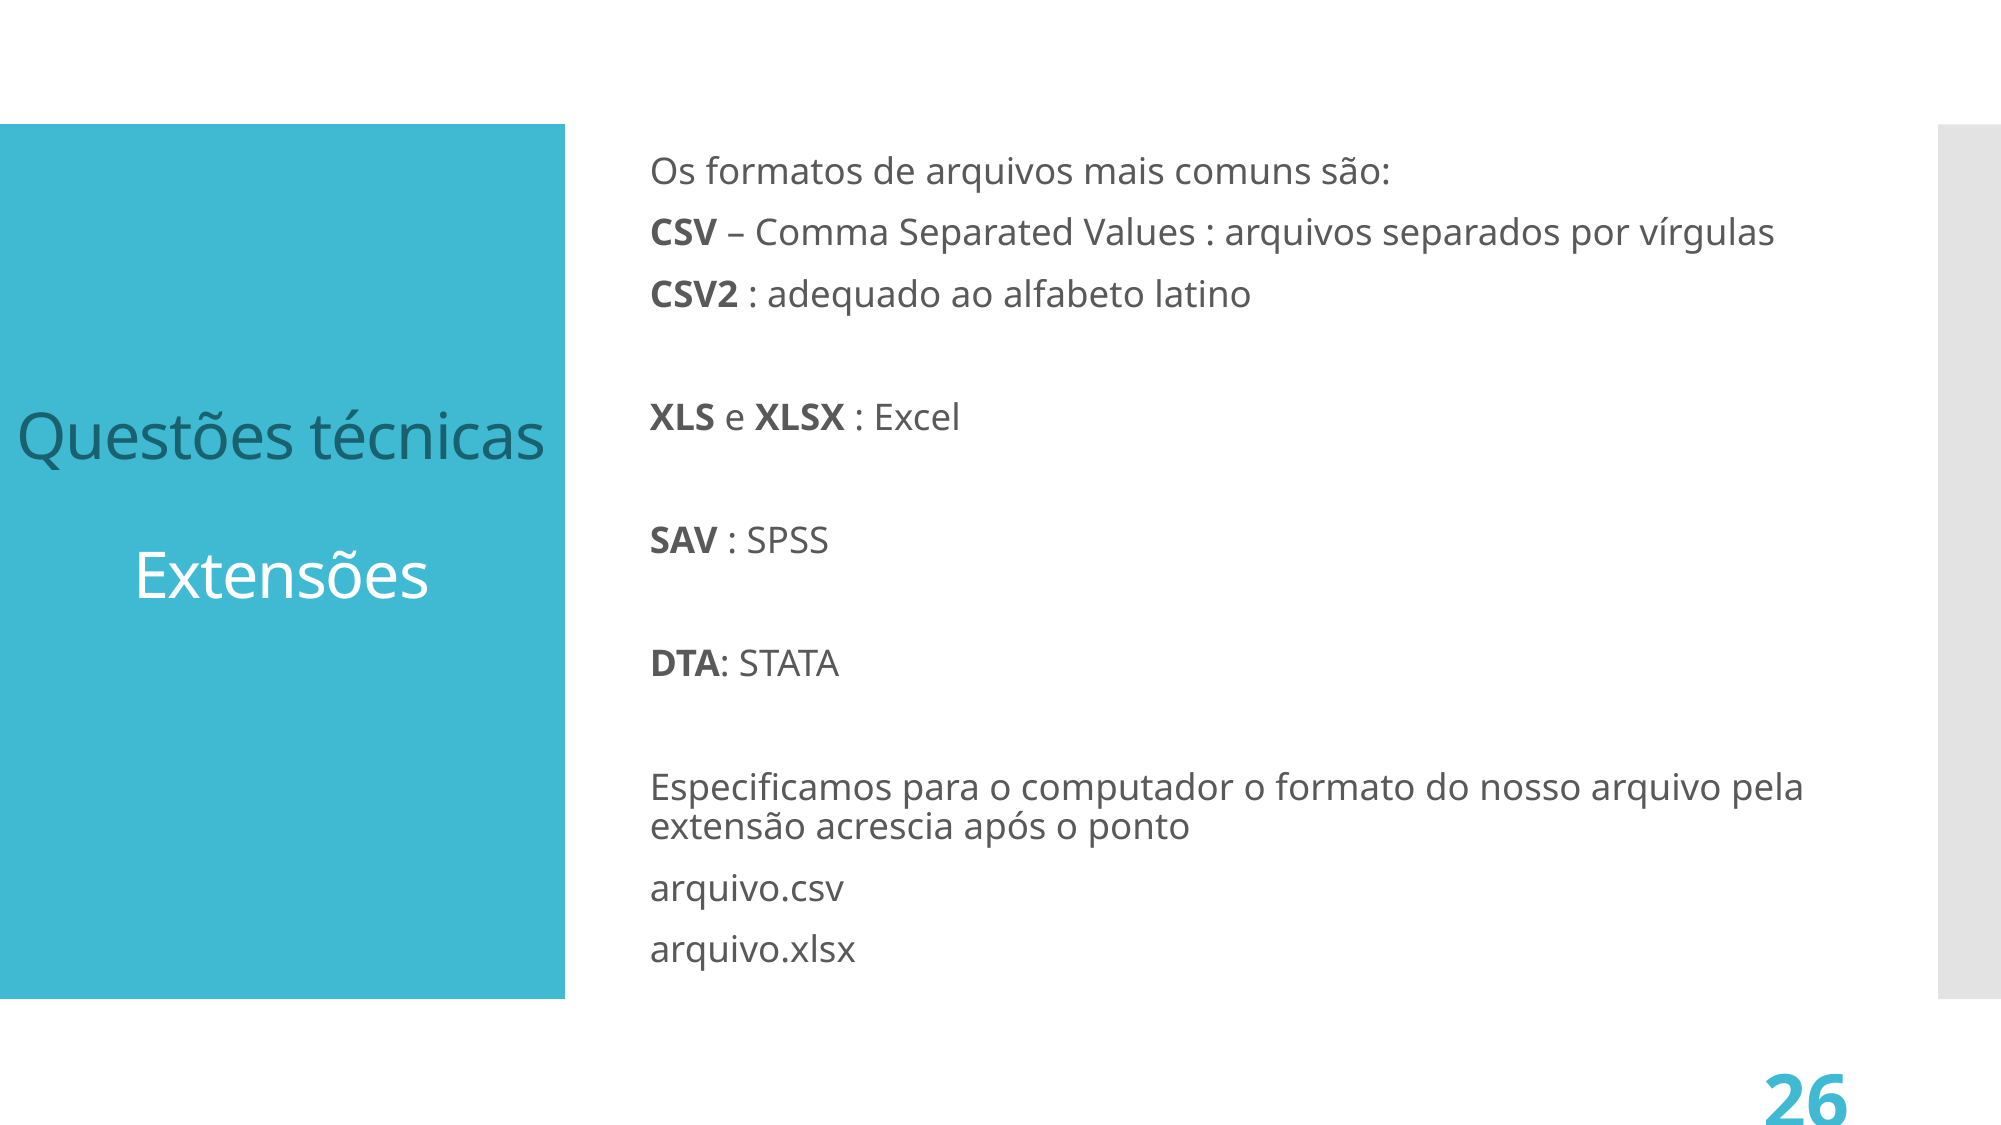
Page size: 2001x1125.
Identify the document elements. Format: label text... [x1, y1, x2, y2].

list Os formatos de arquivos mais comuns são: CSV – Comma Separated Values : arquivos separados por vírgulas CSV2 : adequado ao alfabeto latino XLS e XLSX : Excel SAV : SPSS DTA: STATA Especificamos para o computador o formato do nosso arquivo pela extensão acrescia após o ponto arquivo.csv arquivo.xlsx [634, 141, 1835, 982]
text_box [1748, 1045, 2000, 1106]
text_box Questões técnicas Extensões [0, 389, 564, 627]
